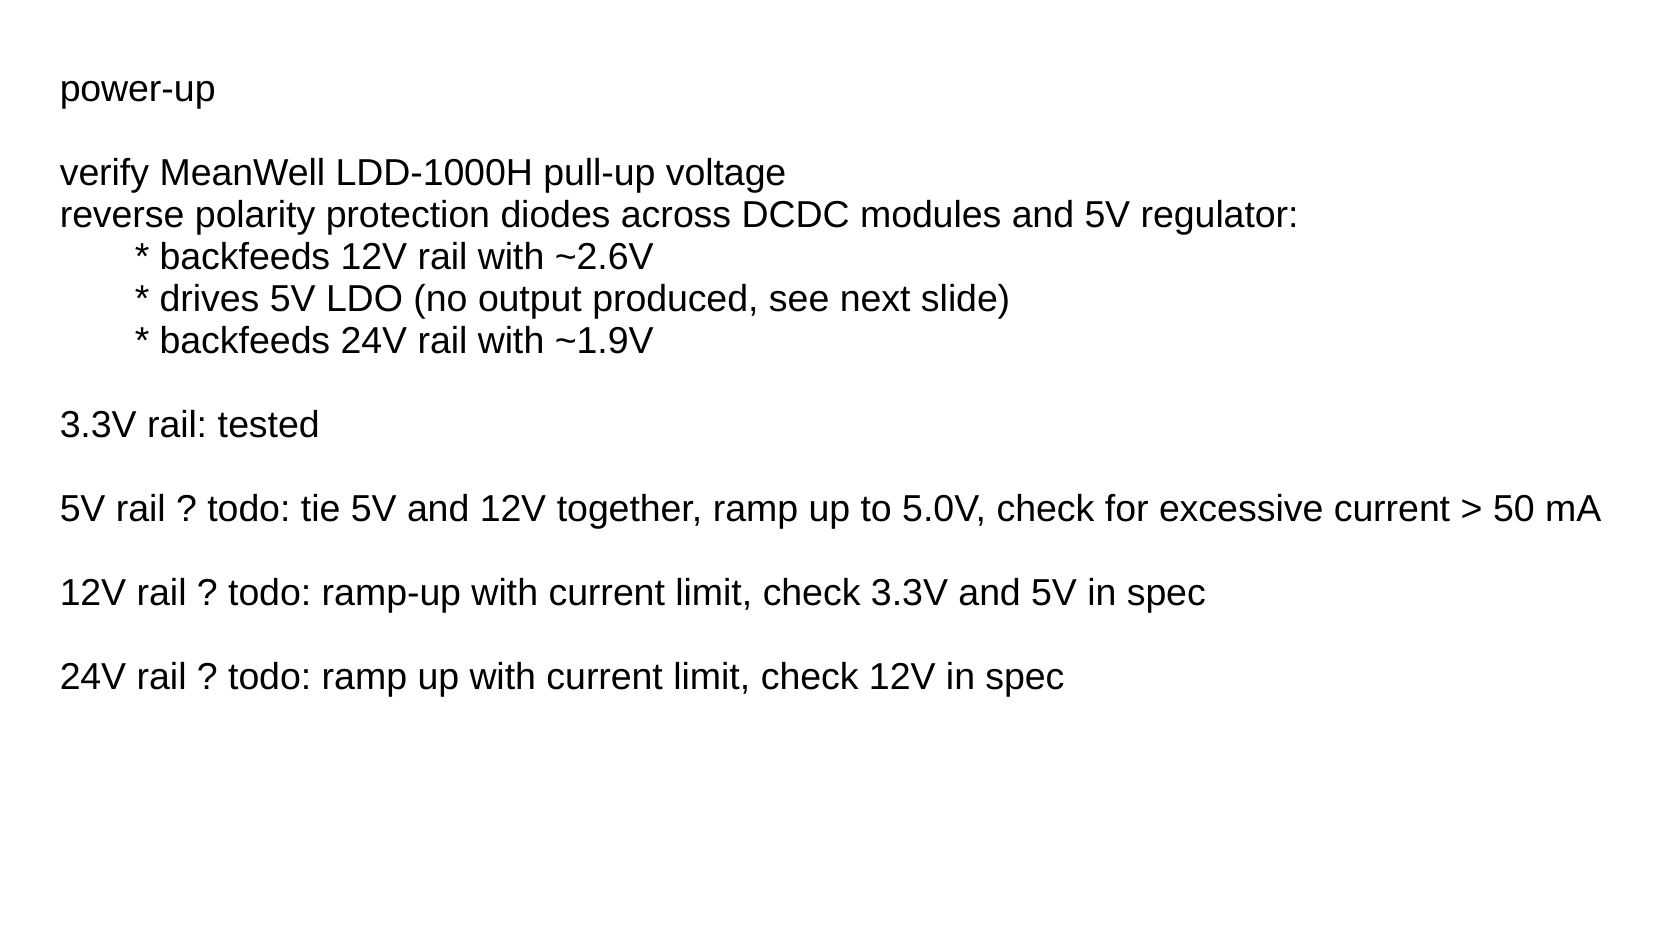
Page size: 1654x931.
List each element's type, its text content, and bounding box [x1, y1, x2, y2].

text_box power-up verify MeanWell LDD-1000H pull-up voltage reverse polarity protection diodes across DCDC modules and 5V regulator: * backfeeds 12V rail with ~2.6V * drives 5V LDO (no output produced, see next slide) * backfeeds 24V rail with ~1.9V 3.3V rail: tested 5V rail ? todo: tie 5V and 12V together, ramp up to 5.0V, check for excessive current > 50 mA 12V rail ? todo: ramp-up with current limit, check 3.3V and 5V in spec 24V rail ? todo: ramp up with current limit, check 12V in spec [45, 60, 1618, 705]
